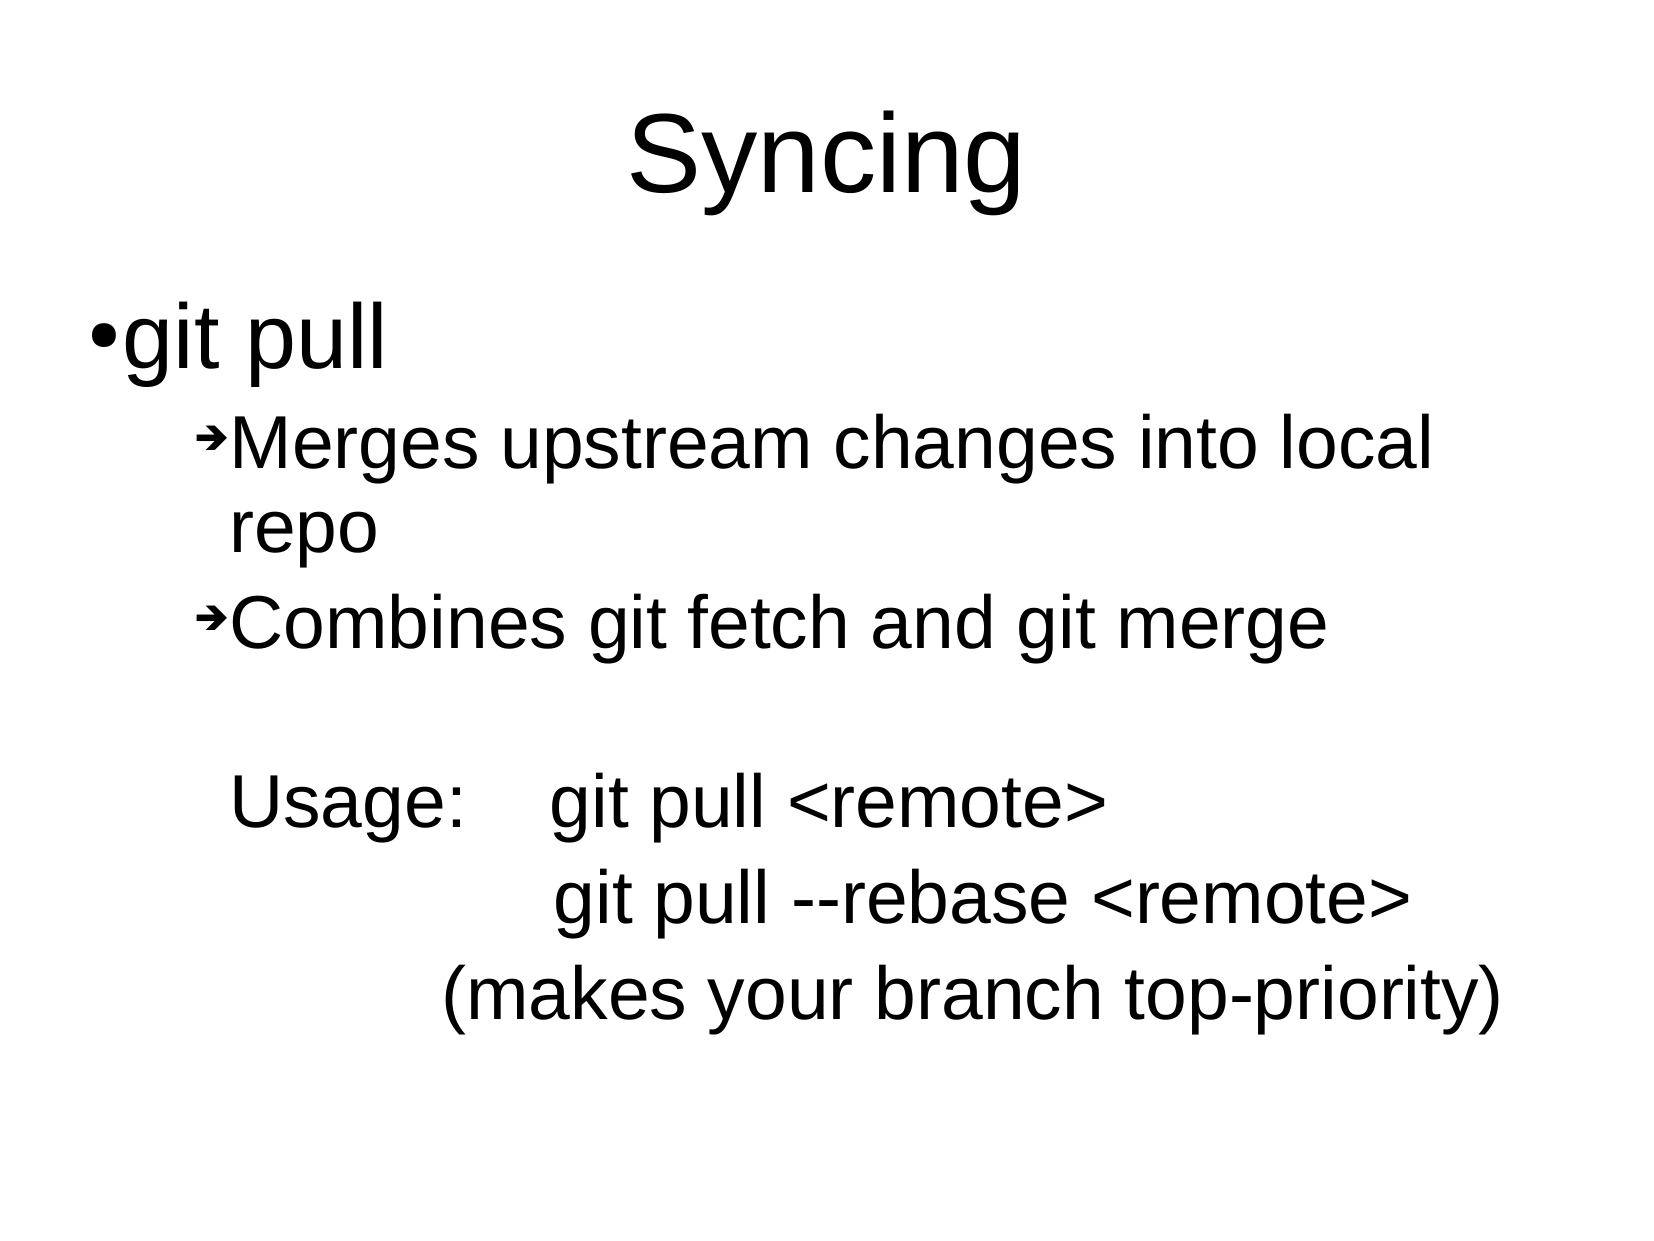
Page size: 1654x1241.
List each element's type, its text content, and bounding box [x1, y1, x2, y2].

list git pull Merges upstream changes into local repo Combines git fetch and git merge Usage: git pull <remote> git pull --rebase <remote> (makes your branch top-priority) [87, 286, 1576, 1079]
title Syncing [82, 49, 1571, 257]
